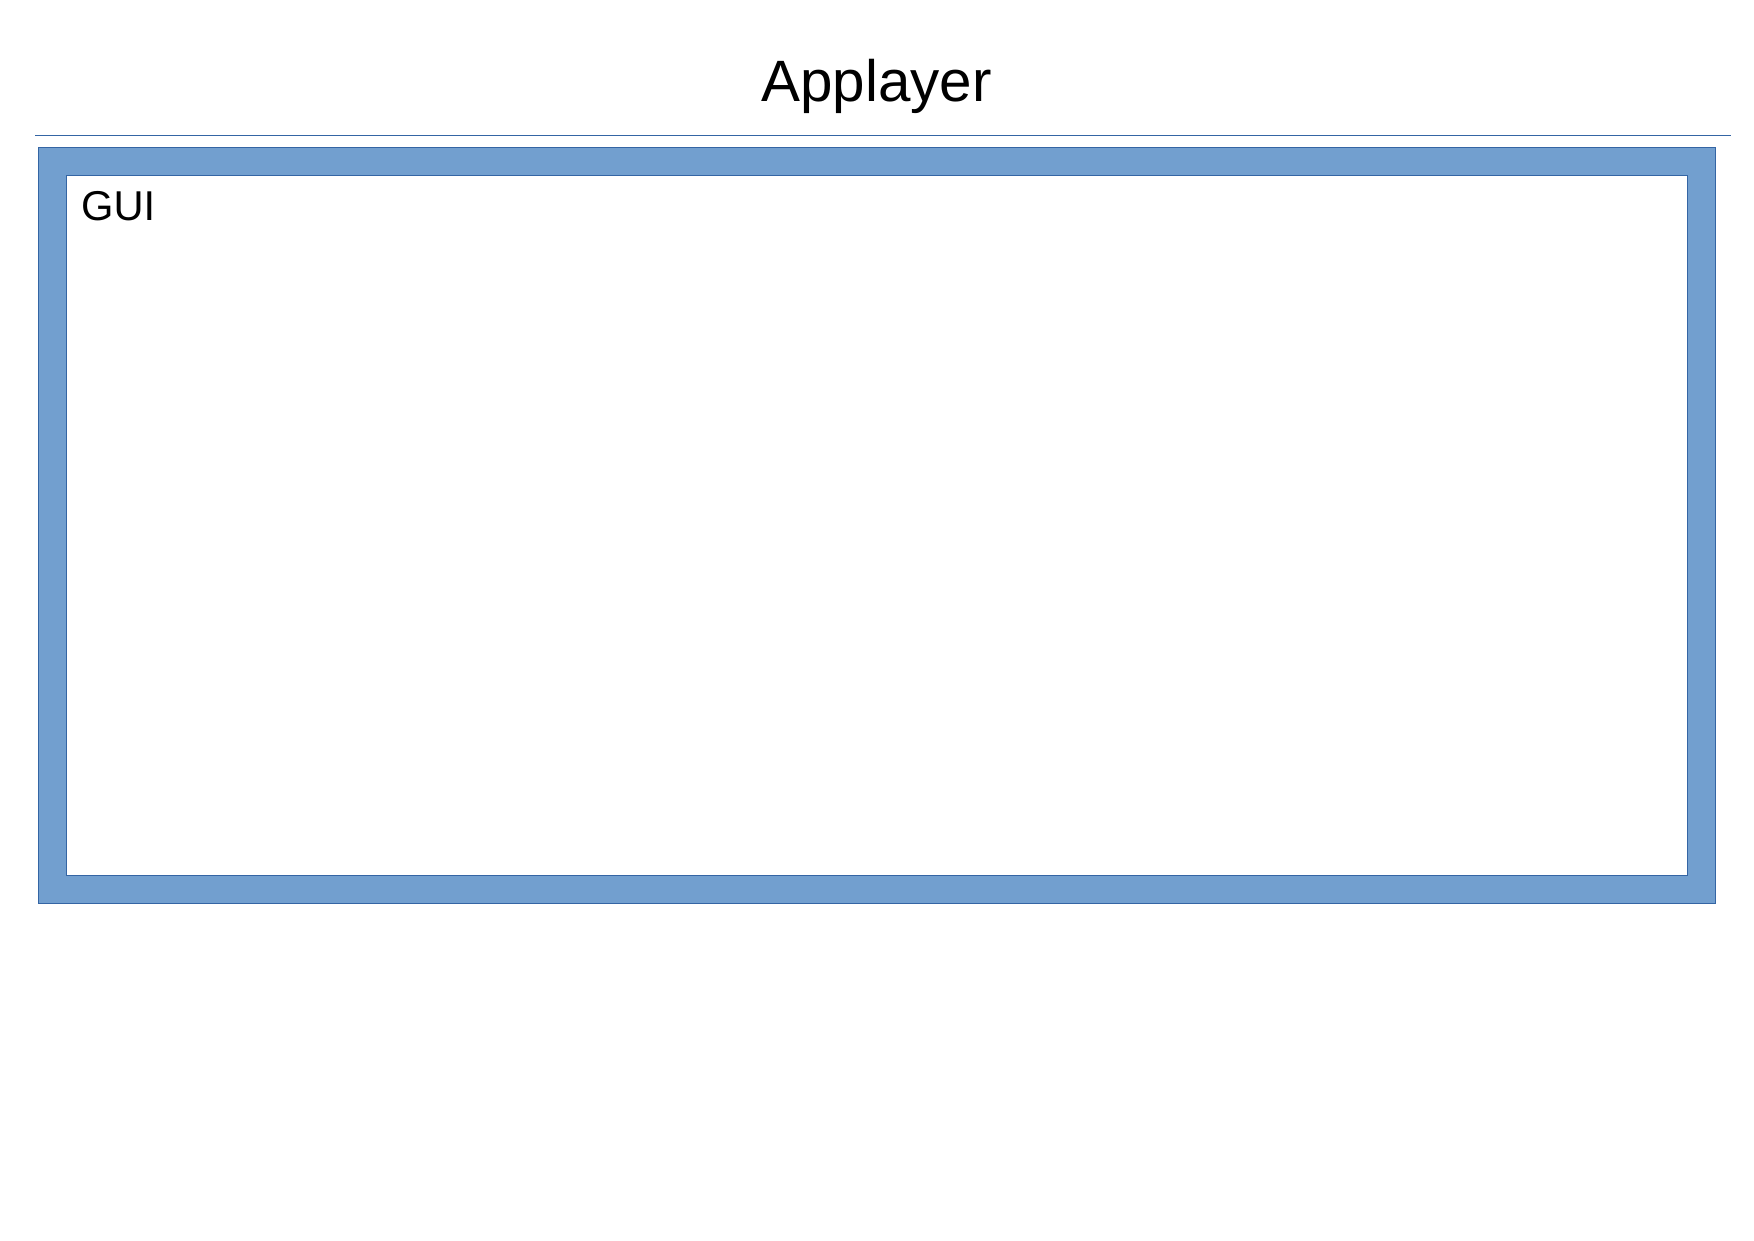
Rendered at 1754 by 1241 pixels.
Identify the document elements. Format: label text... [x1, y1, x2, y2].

text_box GUI [38, 147, 1716, 904]
text_box Applayer [746, 41, 1008, 122]
